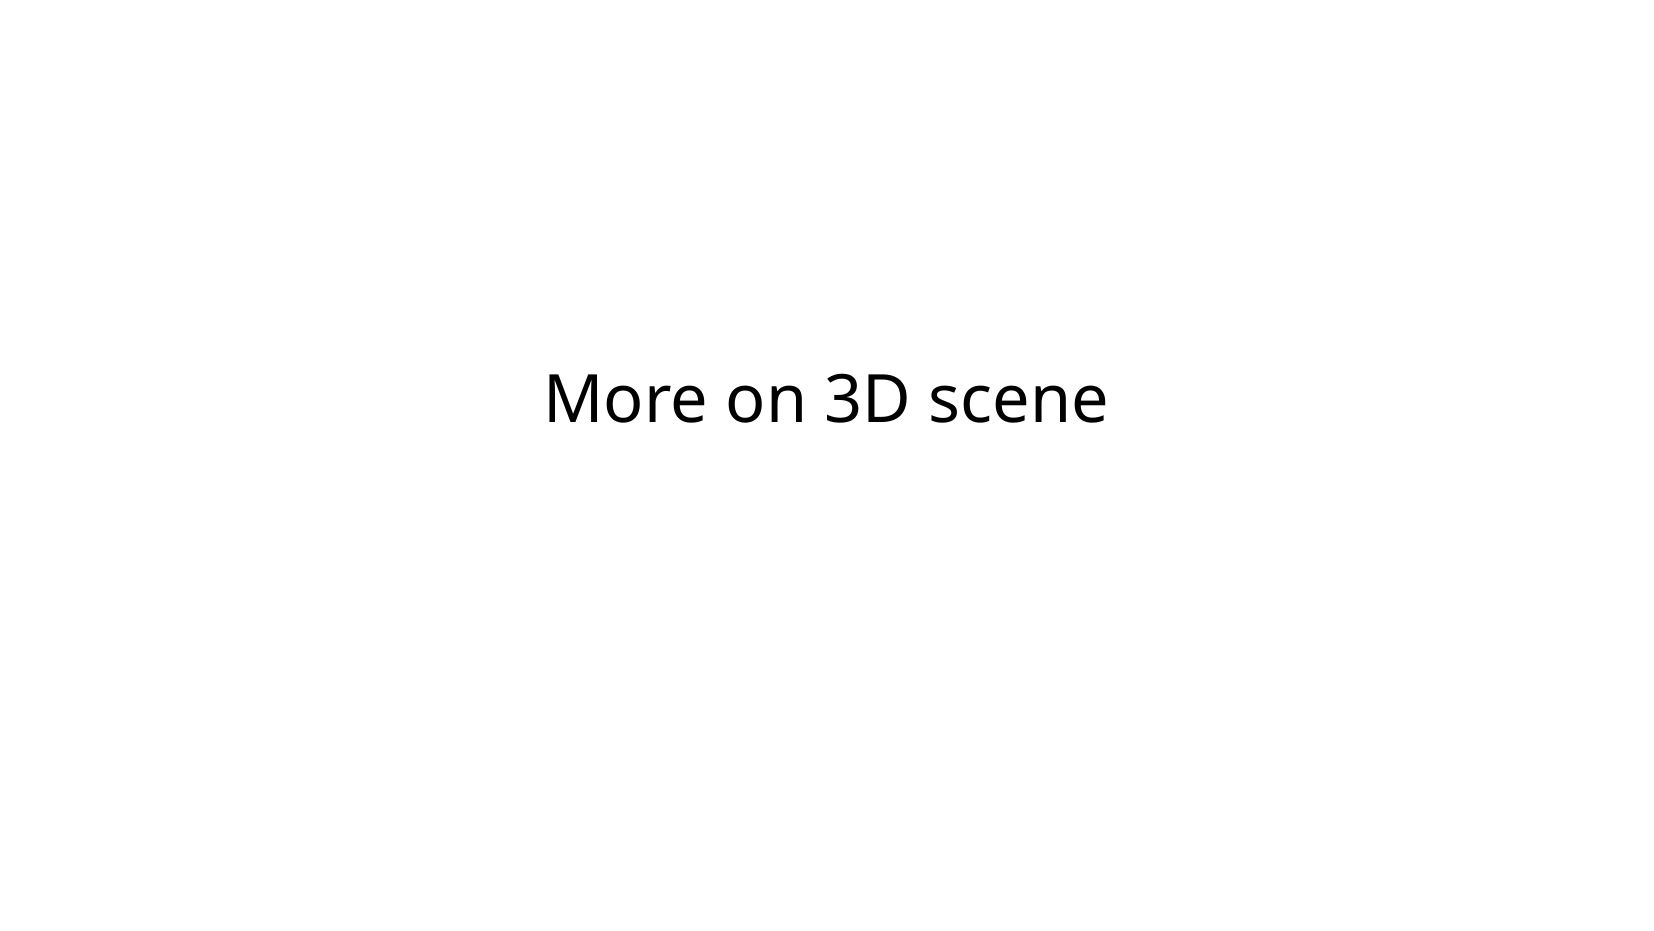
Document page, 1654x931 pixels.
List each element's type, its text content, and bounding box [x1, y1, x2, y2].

subtitle More on 3D scene [82, 37, 1571, 757]
